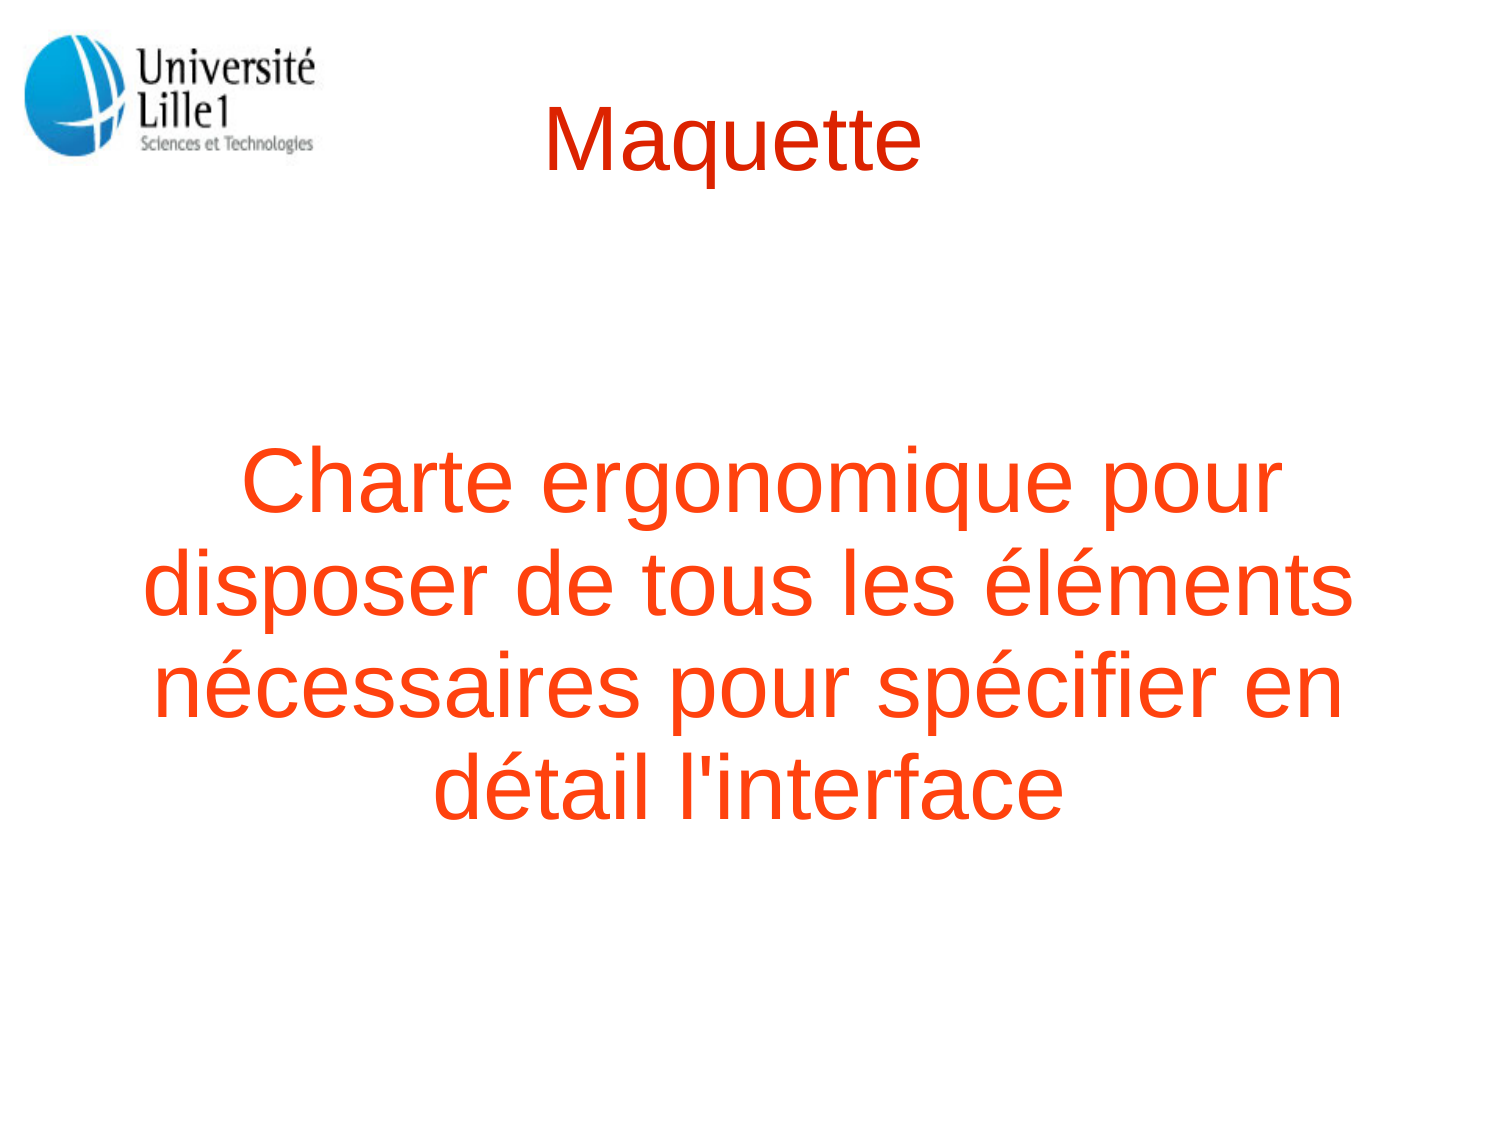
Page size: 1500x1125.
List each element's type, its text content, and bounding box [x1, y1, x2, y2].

title Maquette [59, 44, 1409, 233]
subtitle Charte ergonomique pour disposer de tous les éléments nécessaires pour spécifier en détail l'interface [75, 263, 1425, 1006]
picture [11, 15, 346, 166]
